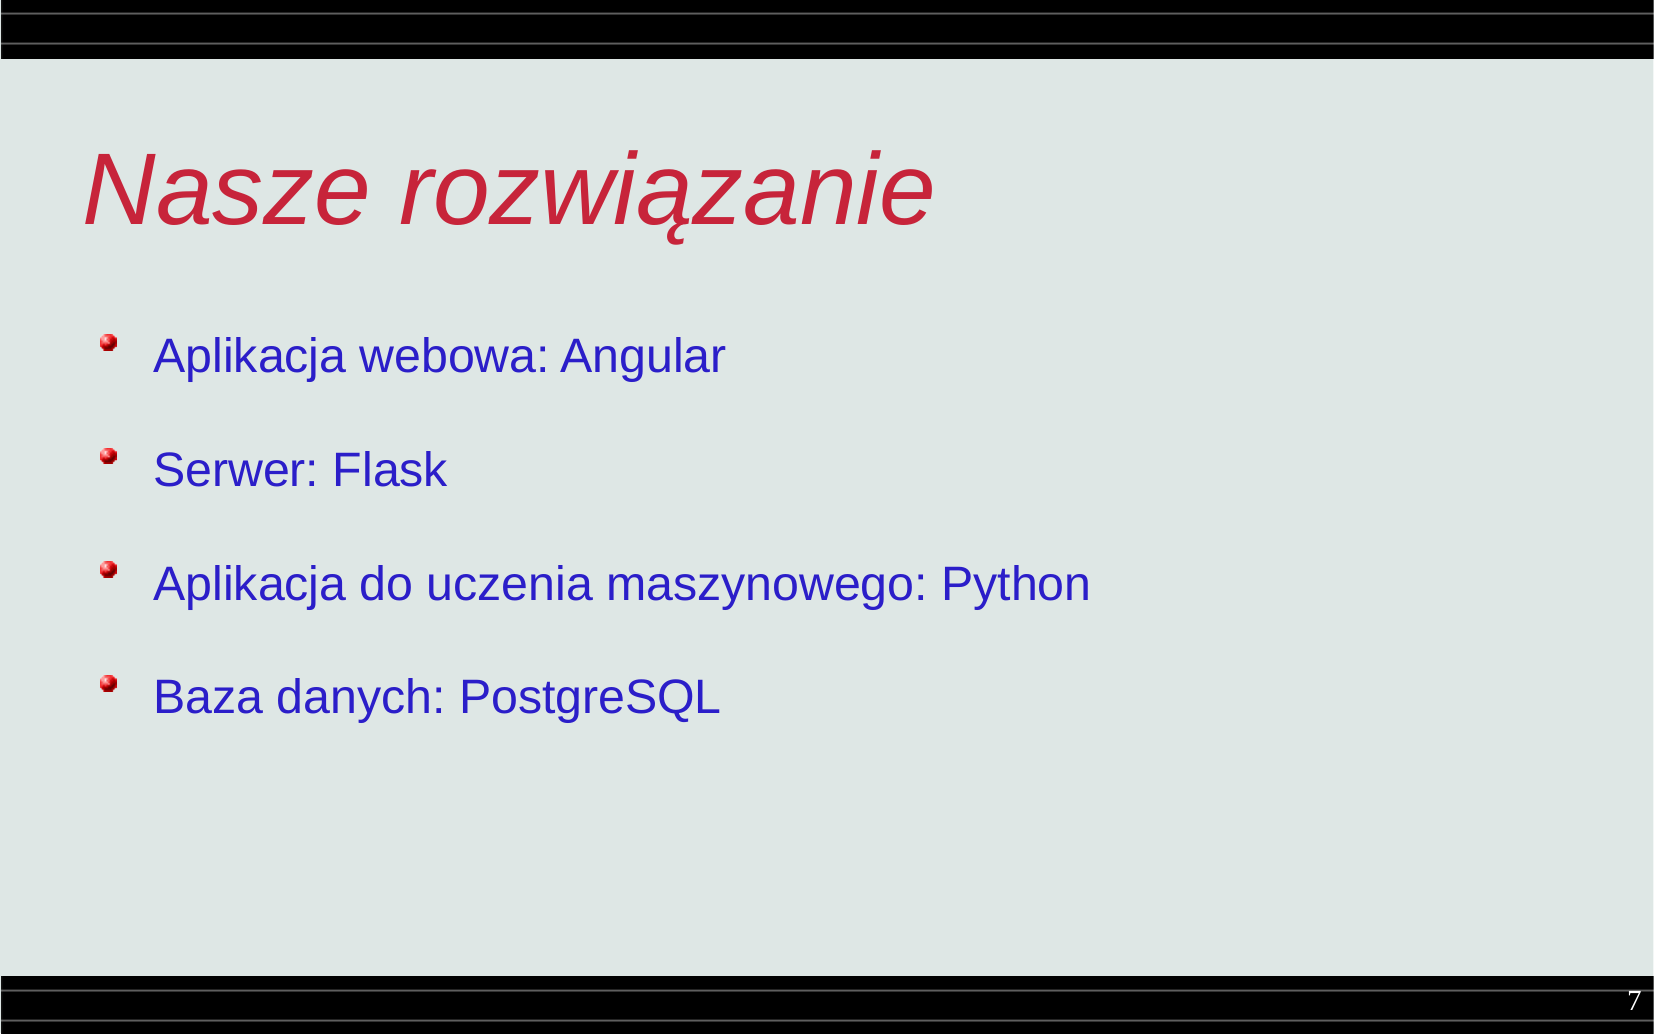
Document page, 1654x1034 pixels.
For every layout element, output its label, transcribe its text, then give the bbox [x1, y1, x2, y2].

picture [1, 976, 1654, 1034]
picture [1, 0, 1654, 59]
title Nasze rozwiązanie [82, 103, 1571, 276]
list Aplikacja webowa: Angular Serwer: Flask Aplikacja do uczenia maszynowego: Python Baza danych: PostgreSQL [82, 301, 1606, 842]
